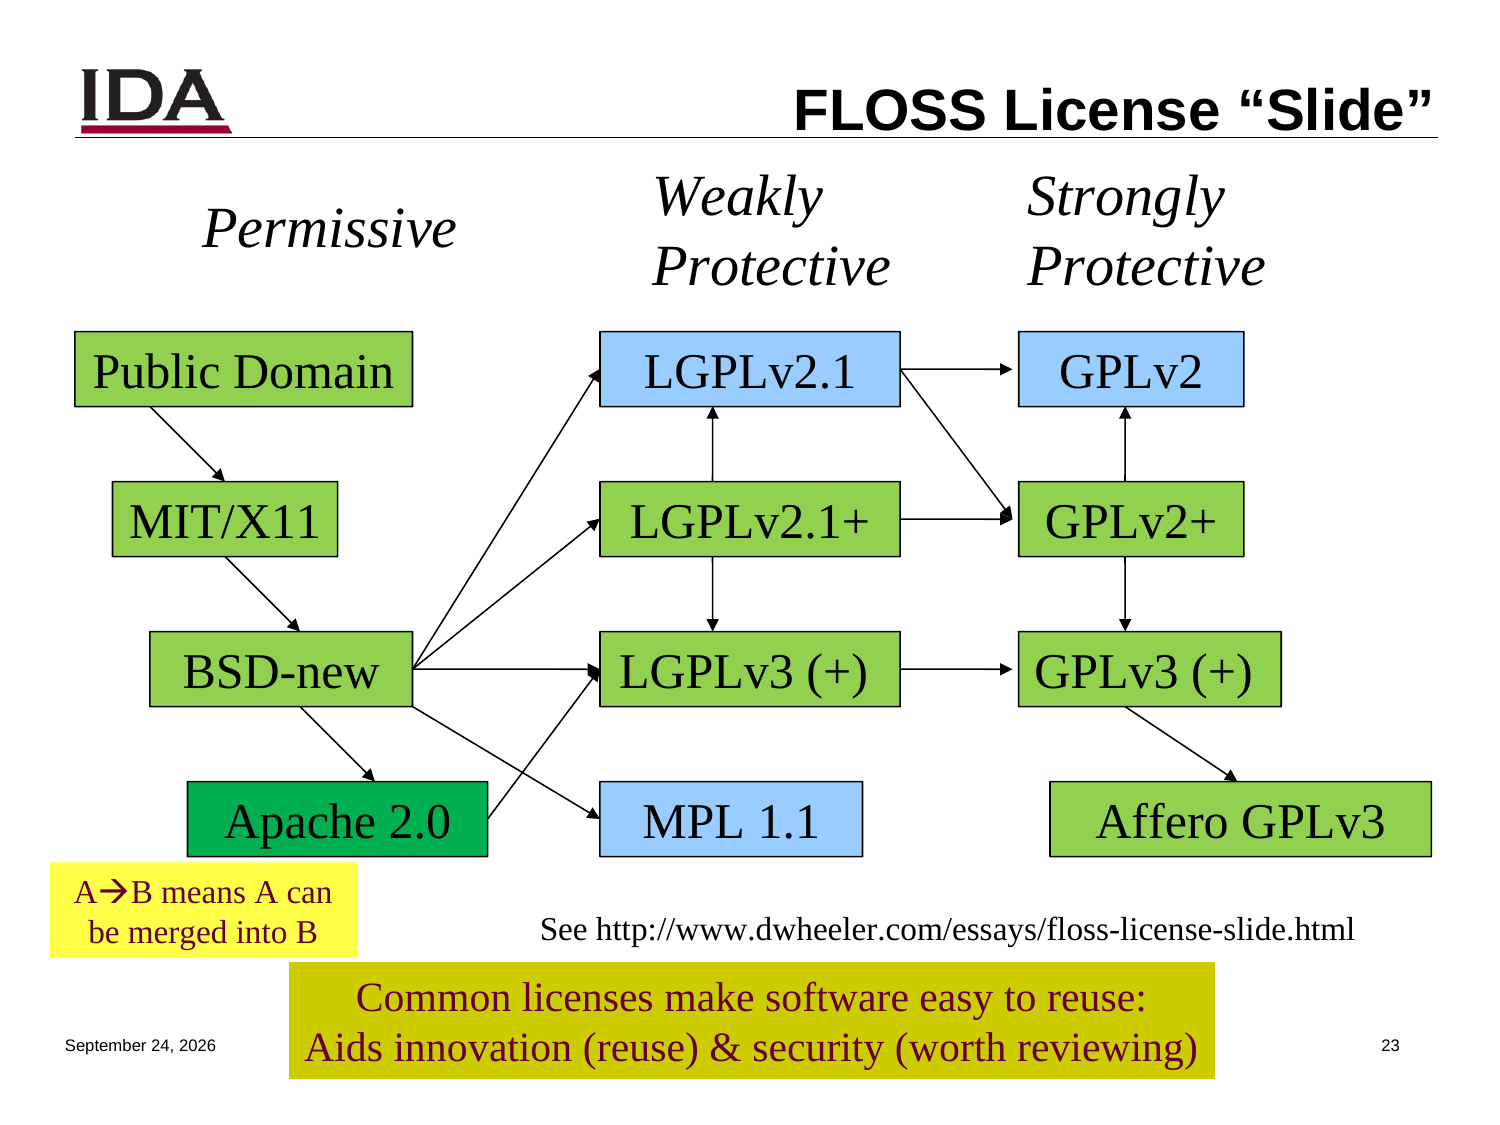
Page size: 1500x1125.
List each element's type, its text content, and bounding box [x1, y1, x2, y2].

text_box <number> [1214, 987, 1415, 1063]
text_box See http://www.dwheeler.com/essays/floss-license-slide.html [525, 899, 1458, 957]
text_box BSD-new [149, 631, 413, 707]
text_box LGPLv2.1 [600, 331, 901, 407]
text_box November 9, 2011 [49, 987, 289, 1063]
text_box AB means A can be merged into B [50, 862, 357, 958]
title FLOSS License “Slide” [425, 64, 1450, 150]
text_box Permissive [187, 181, 473, 261]
text_box Affero GPLv3 [1050, 781, 1432, 857]
text_box GPLv2 [1018, 331, 1244, 407]
text_box Weakly Protective [637, 149, 907, 295]
text_box Apache 2.0 [187, 781, 488, 857]
text_box LGPLv2.1+ [600, 481, 901, 557]
text_box Strongly Protective [1012, 149, 1282, 295]
text_box MIT/X11 [112, 481, 338, 557]
text_box GPLv2+ [1018, 481, 1244, 557]
text_box GPLv3 (+) [1018, 631, 1282, 707]
picture [77, 65, 233, 138]
text_box Public Domain [74, 331, 413, 407]
text_box MPL 1.1 [599, 781, 863, 857]
text_box Common licenses make software easy to reuse: Aids innovation (reuse) & security (worth reviewing) [289, 962, 1214, 1078]
text_box LGPLv3 (+) [600, 631, 901, 707]
